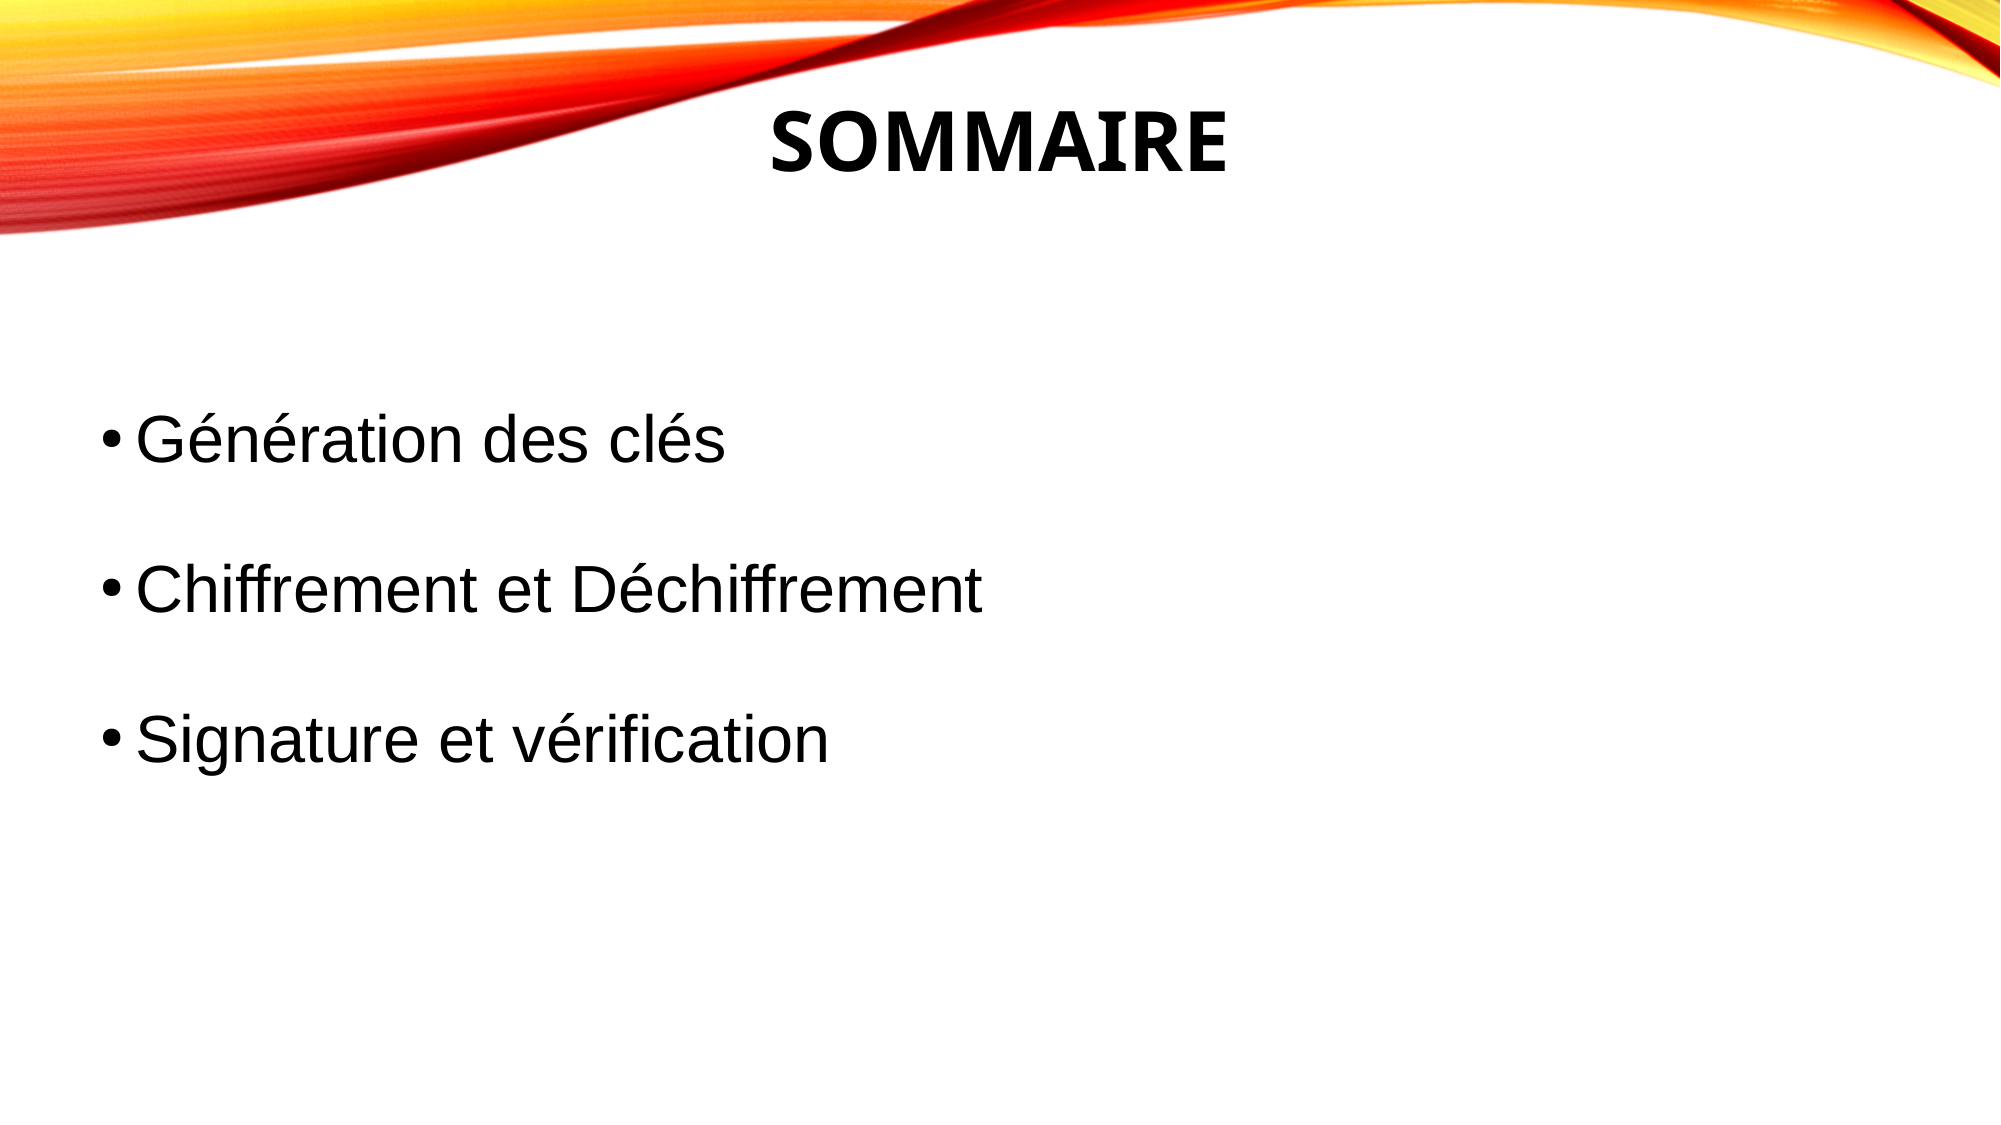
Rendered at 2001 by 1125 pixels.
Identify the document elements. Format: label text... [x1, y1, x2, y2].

subtitle Génération des clés Chiffrement et Déchiffrement Signature et vérification [99, 263, 1900, 916]
picture [0, 0, 2000, 237]
title SOMMAIRE [99, 44, 1900, 233]
